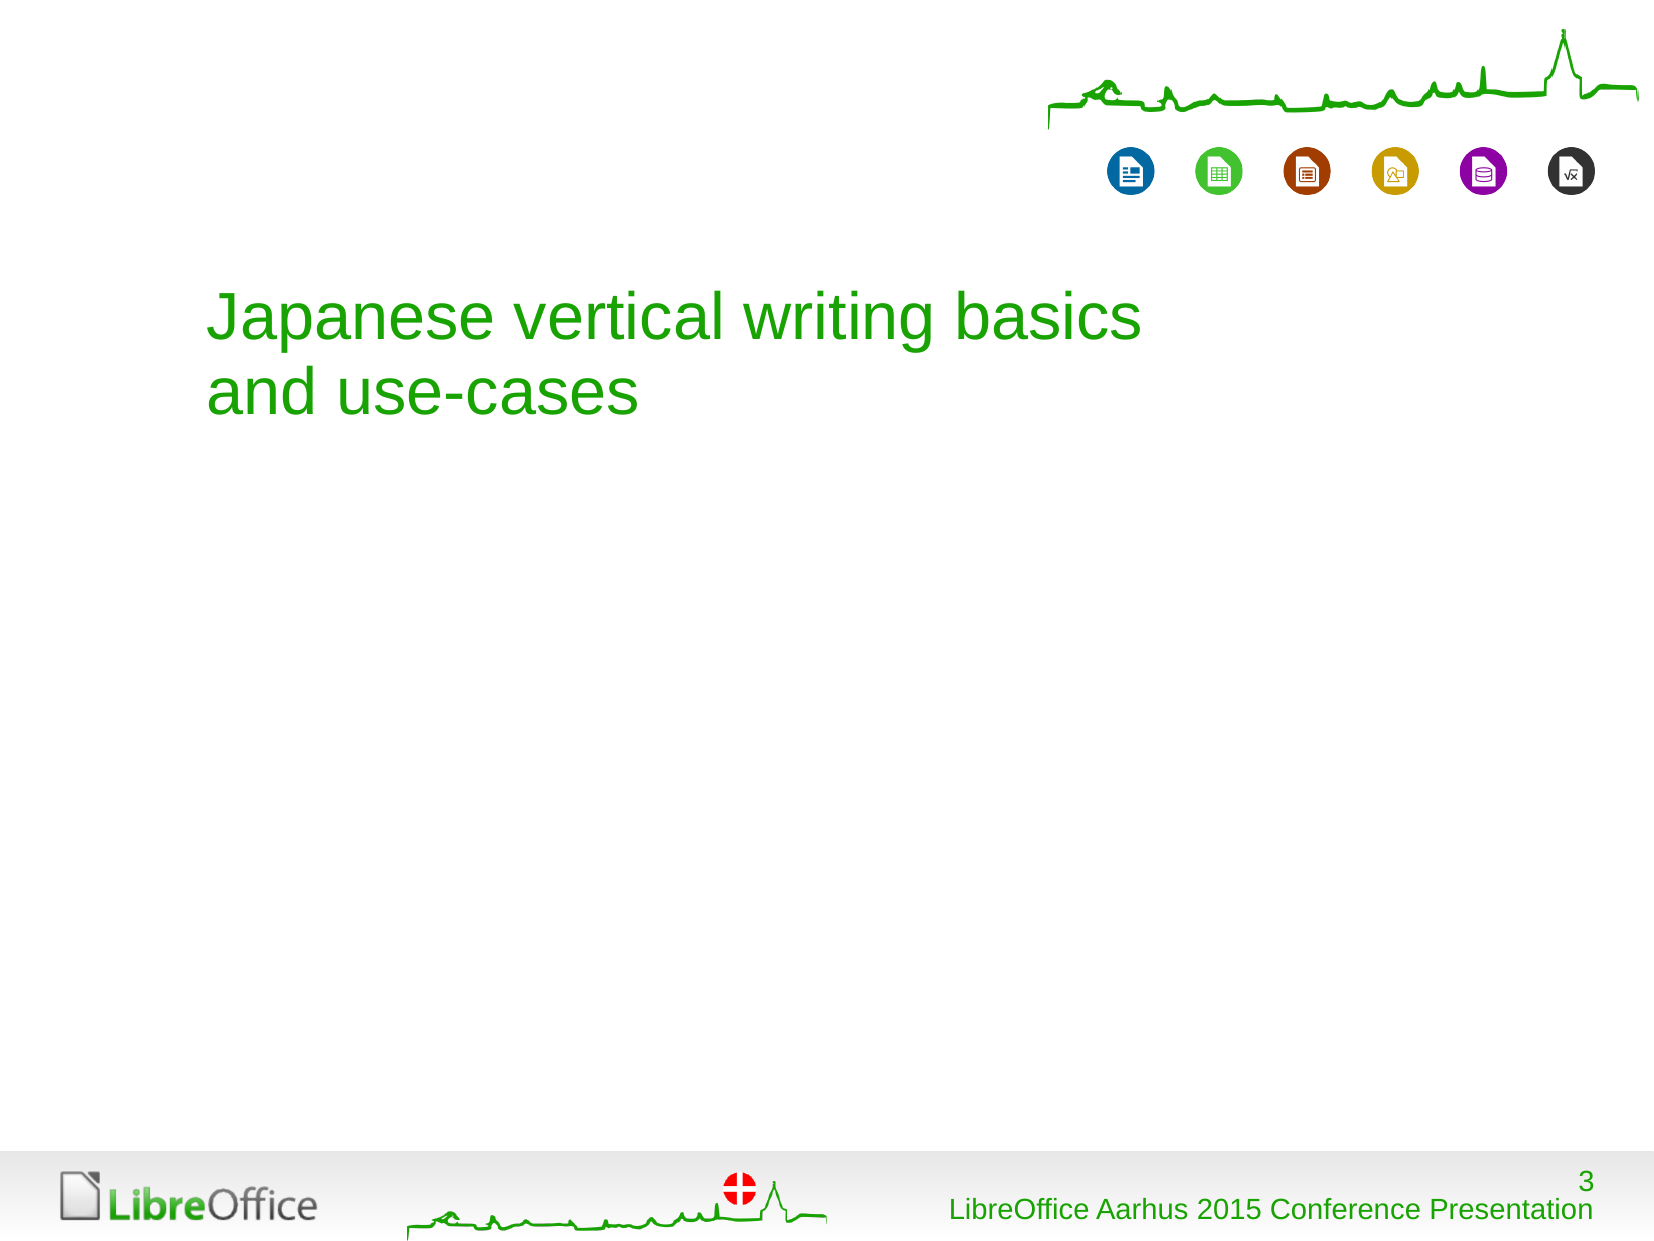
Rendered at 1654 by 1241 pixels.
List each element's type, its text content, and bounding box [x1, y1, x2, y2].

picture [1107, 147, 1595, 195]
picture [41, 1152, 337, 1240]
title Japanese vertical writing basics and use-cases [206, 265, 1477, 443]
picture [1048, 29, 1639, 130]
picture [407, 1172, 827, 1241]
